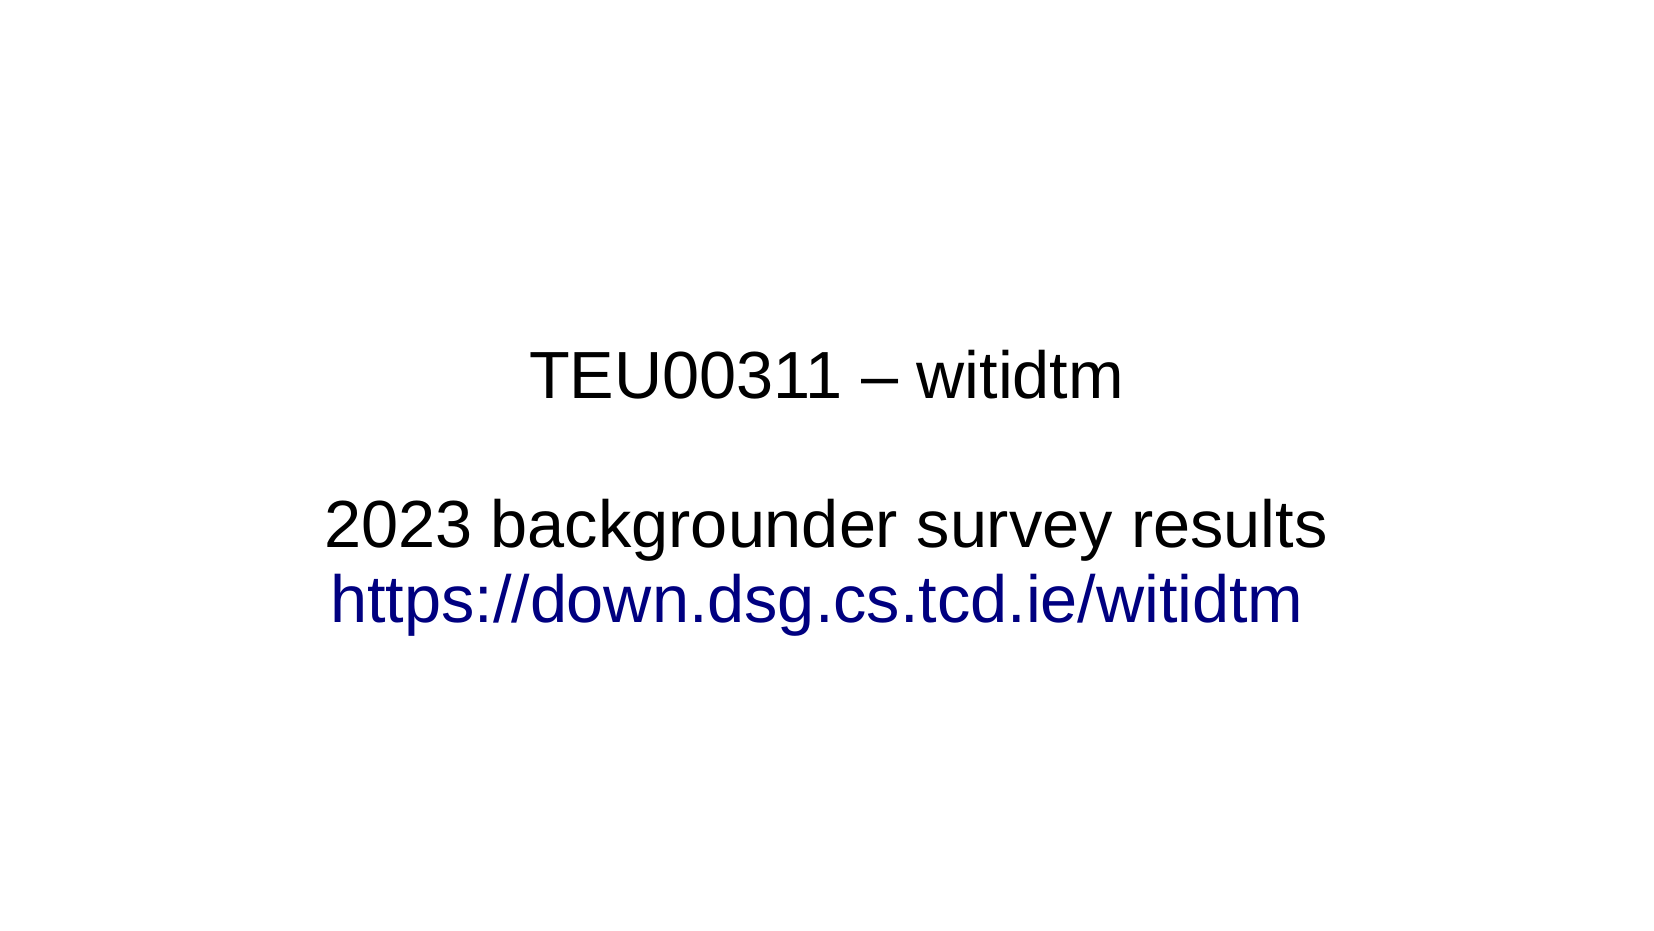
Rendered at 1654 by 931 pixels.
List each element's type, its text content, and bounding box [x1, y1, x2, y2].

subtitle TEU00311 – witidtm 2023 backgrounder survey results https://down.dsg.cs.tcd.ie/witidtm [82, 217, 1571, 758]
